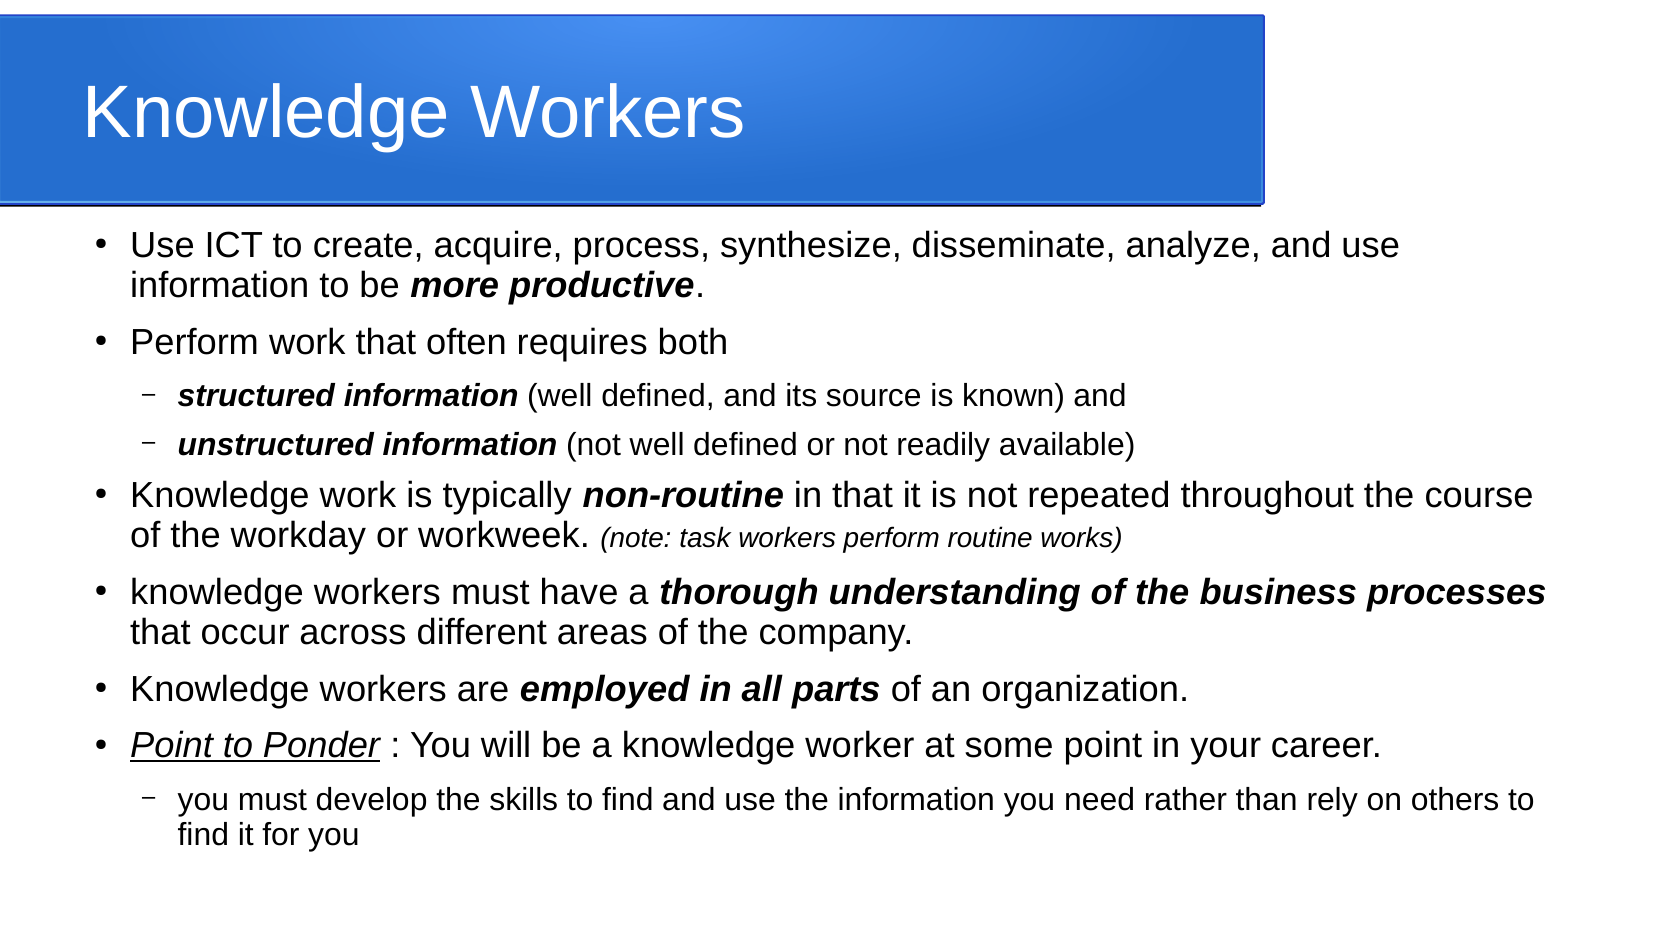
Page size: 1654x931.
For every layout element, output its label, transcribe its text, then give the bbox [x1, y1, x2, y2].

list Use ICT to create, acquire, process, synthesize, disseminate, analyze, and use information to be more productive. Perform work that often requires both structured information (well defined, and its source is known) and unstructured information (not well defined or not readily available) Knowledge work is typically non-routine in that it is not repeated throughout the course of the workday or workweek. (note: task workers perform routine works) knowledge workers must have a thorough understanding of the business processes that occur across different areas of the company. Knowledge workers are employed in all parts of an organization. Point to Ponder : You will be a knowledge worker at some point in your career. you must develop the skills to find and use the information you need rather than rely on others to find it for you [82, 224, 1571, 856]
title Knowledge Workers [82, 35, 1235, 189]
